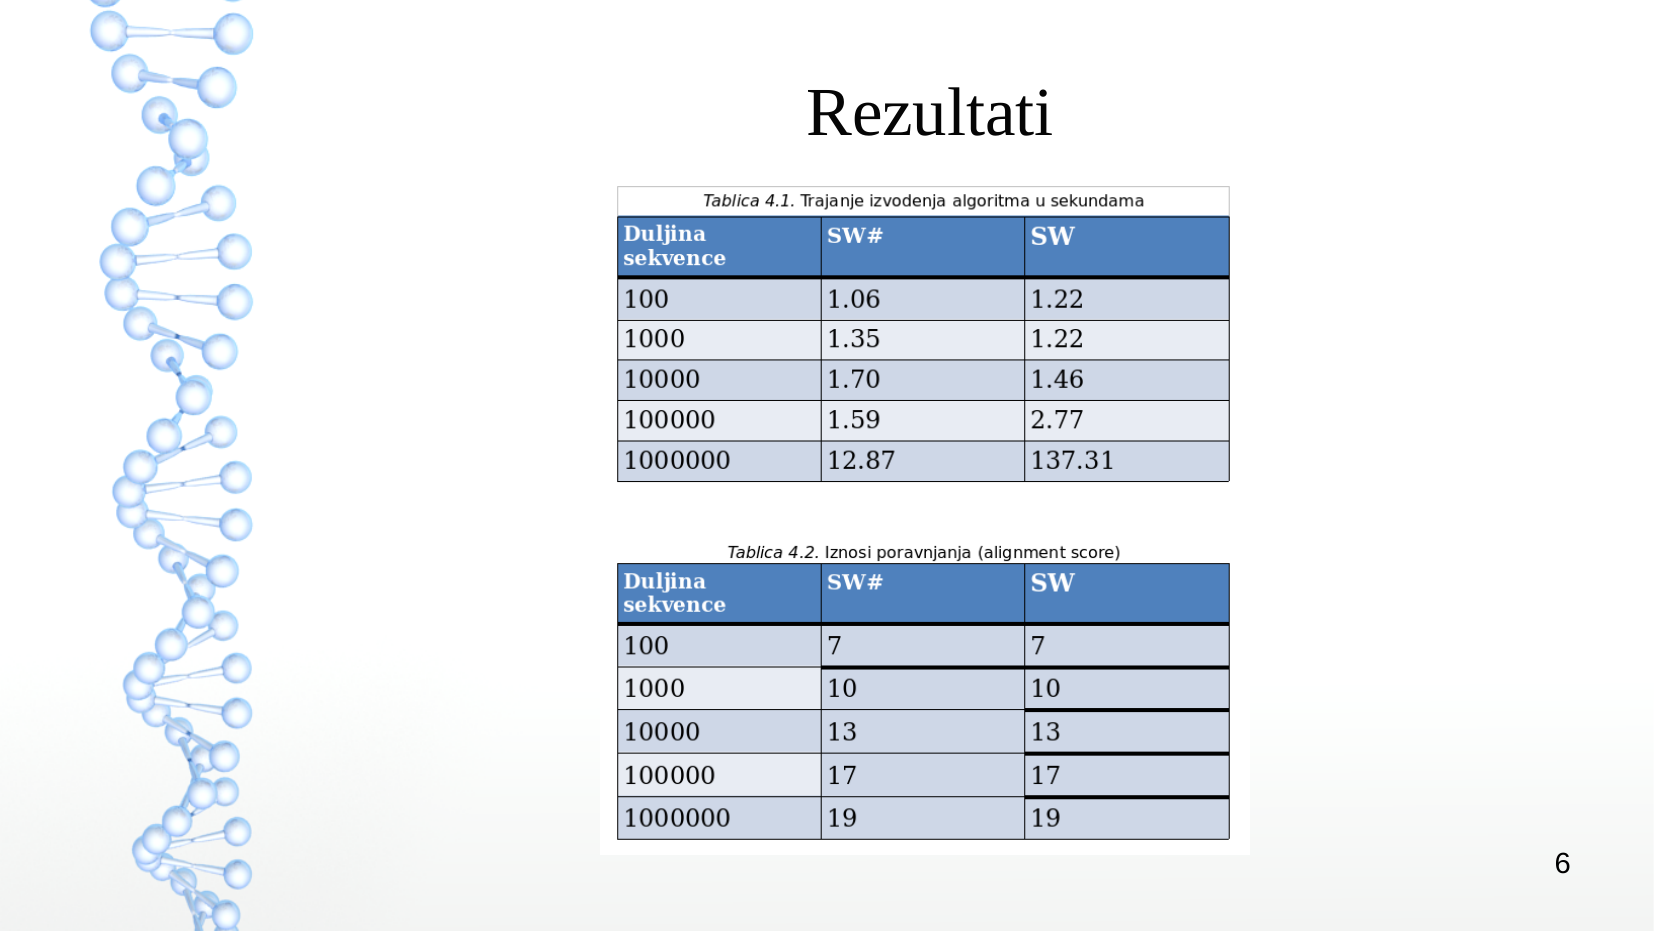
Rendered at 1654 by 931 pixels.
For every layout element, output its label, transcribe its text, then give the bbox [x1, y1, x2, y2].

title Rezultati [265, 35, 1595, 189]
picture [0, 0, 1654, 931]
